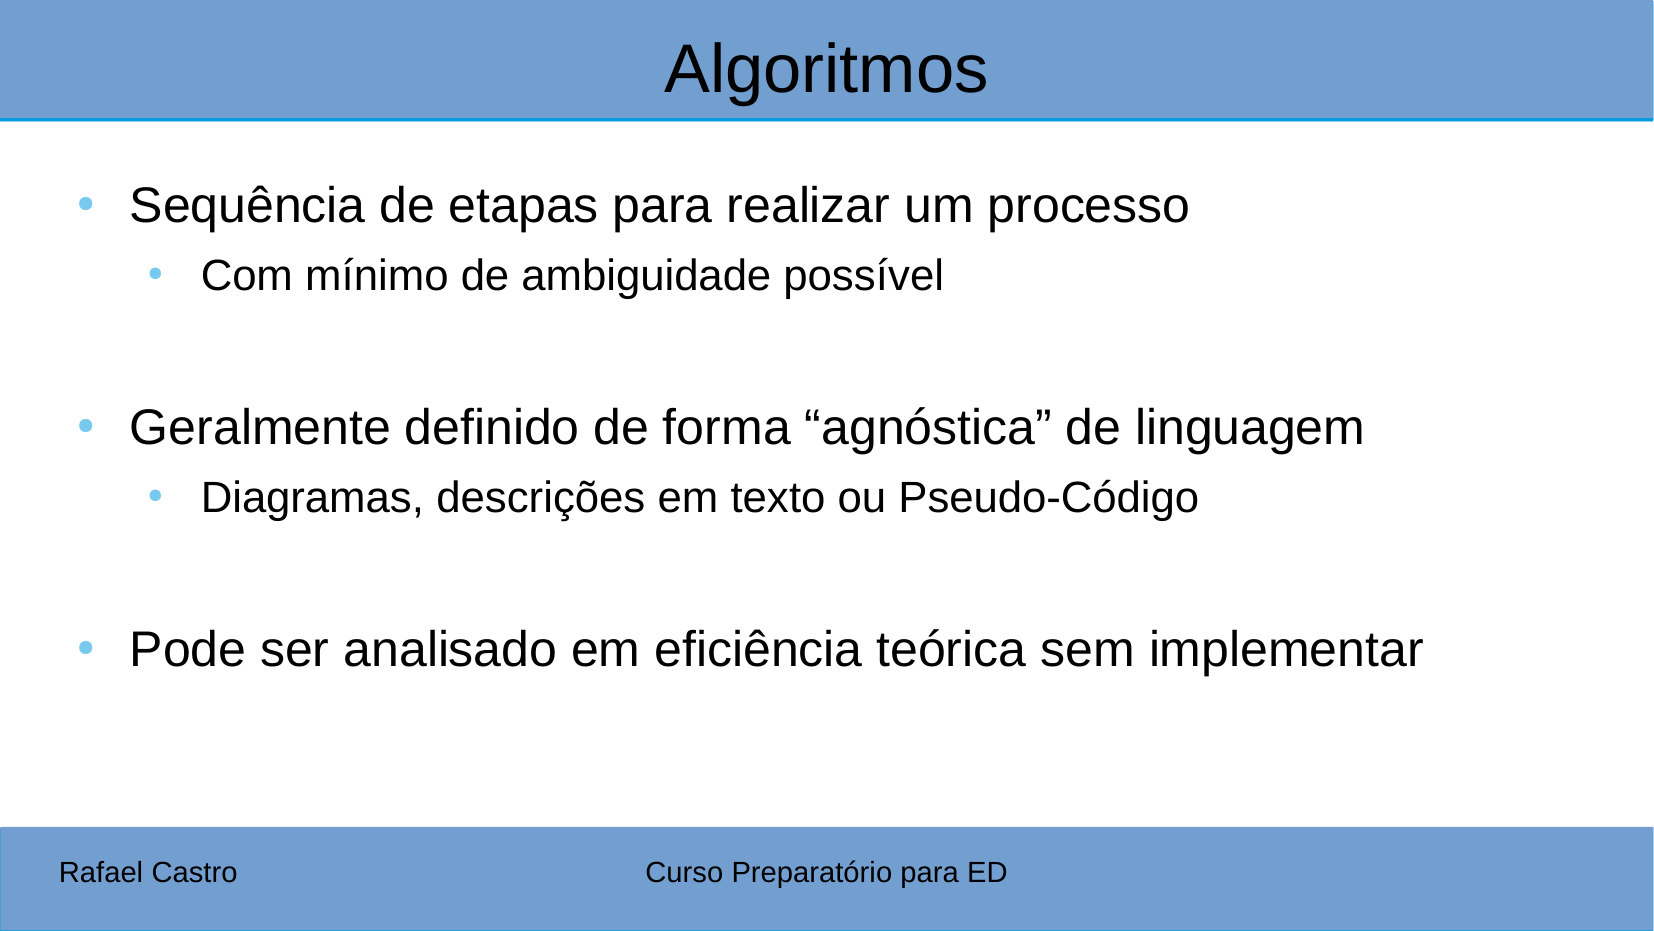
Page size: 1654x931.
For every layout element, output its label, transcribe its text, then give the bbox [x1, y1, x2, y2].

title Algoritmos [59, 29, 1595, 108]
list Sequência de etapas para realizar um processo Com mínimo de ambiguidade possível Geralmente definido de forma “agnóstica” de linguagem Diagramas, descrições em texto ou Pseudo-Código Pode ser analisado em eficiência teórica sem implementar [59, 177, 1595, 768]
